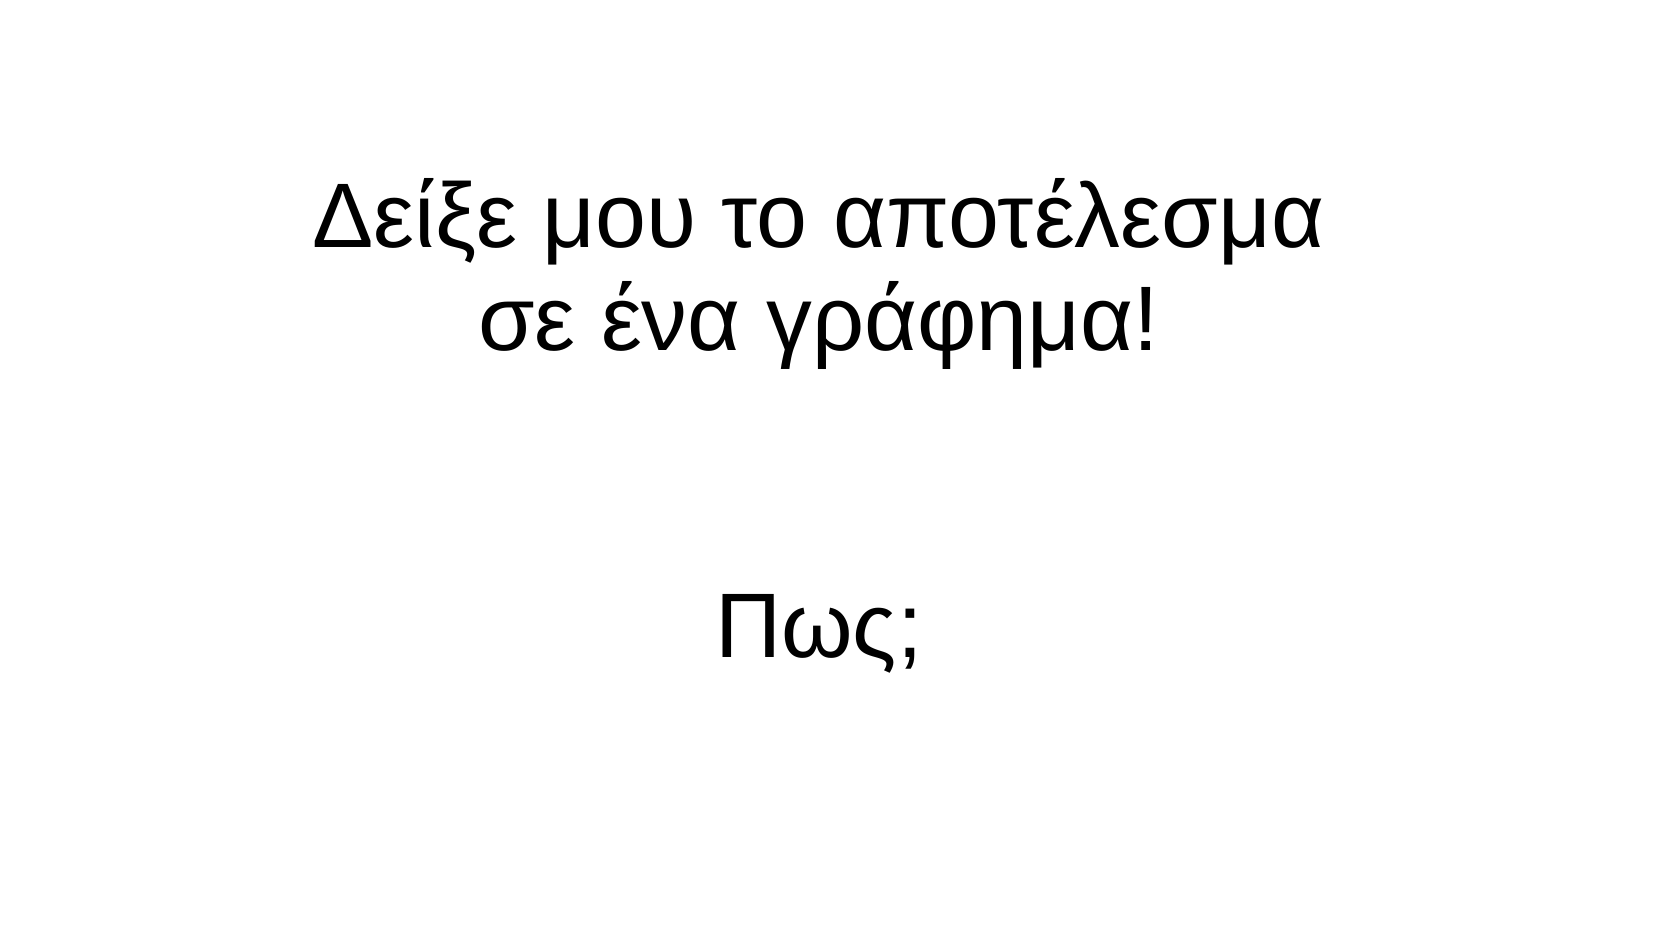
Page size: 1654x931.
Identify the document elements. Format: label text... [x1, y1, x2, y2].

title Δείξε μου το αποτέλεσμα σε ένα γράφημα! Πως; [74, 164, 1564, 678]
